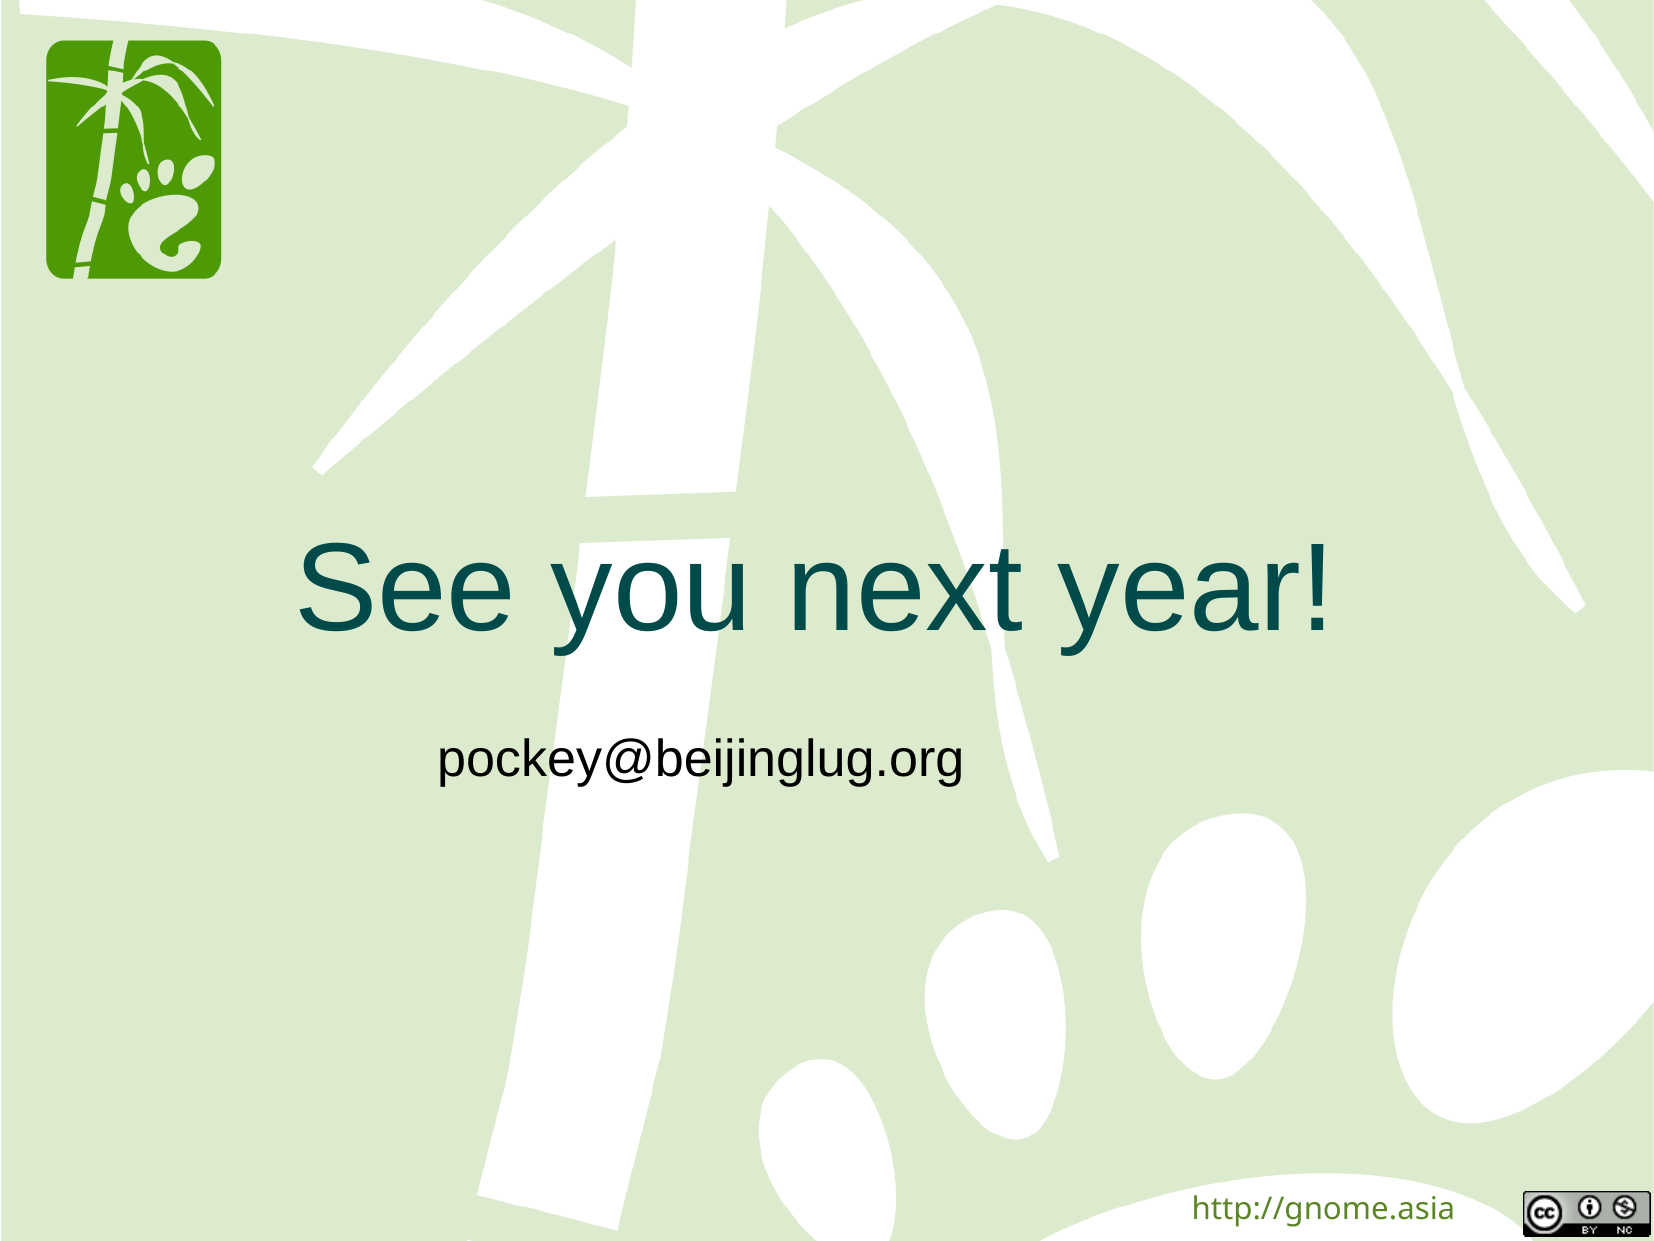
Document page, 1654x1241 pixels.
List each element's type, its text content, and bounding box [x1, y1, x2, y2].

subtitle See you next year! [142, 49, 1489, 1126]
text_box pockey@beijinglug.org [422, 722, 980, 796]
picture [0, 0, 1654, 1241]
